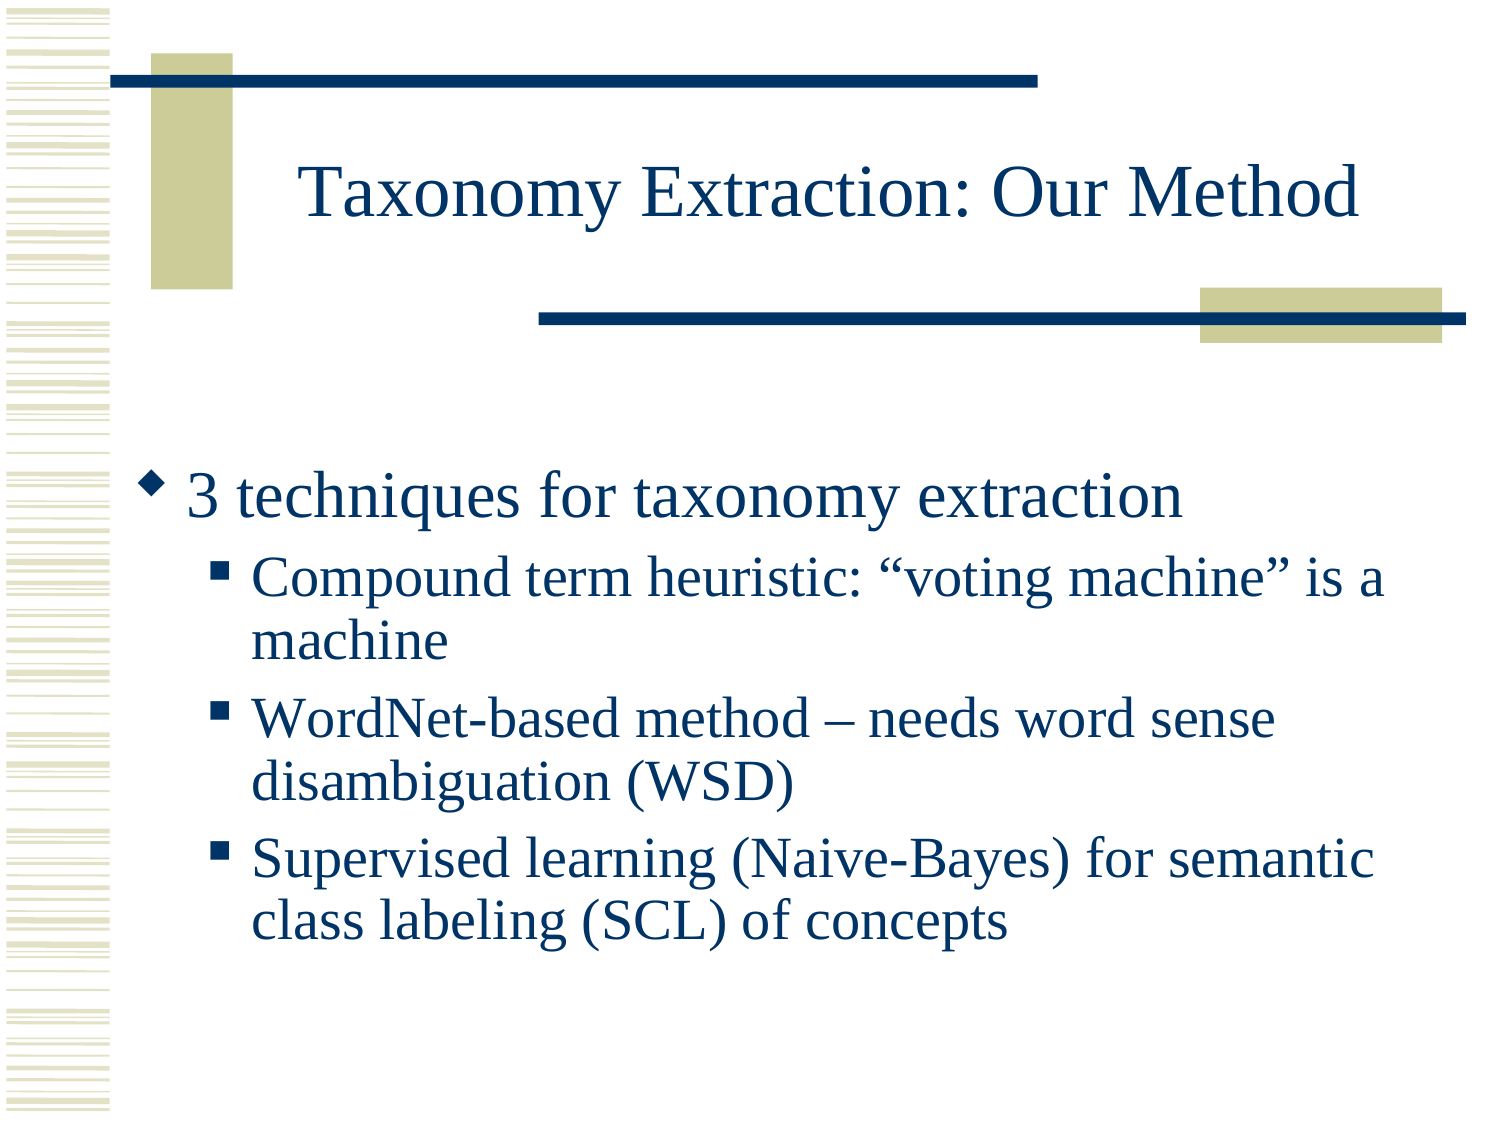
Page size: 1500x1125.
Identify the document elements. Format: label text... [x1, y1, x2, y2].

title Taxonomy Extraction: Our Method [224, 86, 1434, 301]
list 3 techniques for taxonomy extraction Compound term heuristic: “voting machine” is a machine WordNet-based method – needs word sense disambiguation (WSD) Supervised learning (Naive-Bayes) for semantic class labeling (SCL) of concepts [132, 363, 1436, 998]
